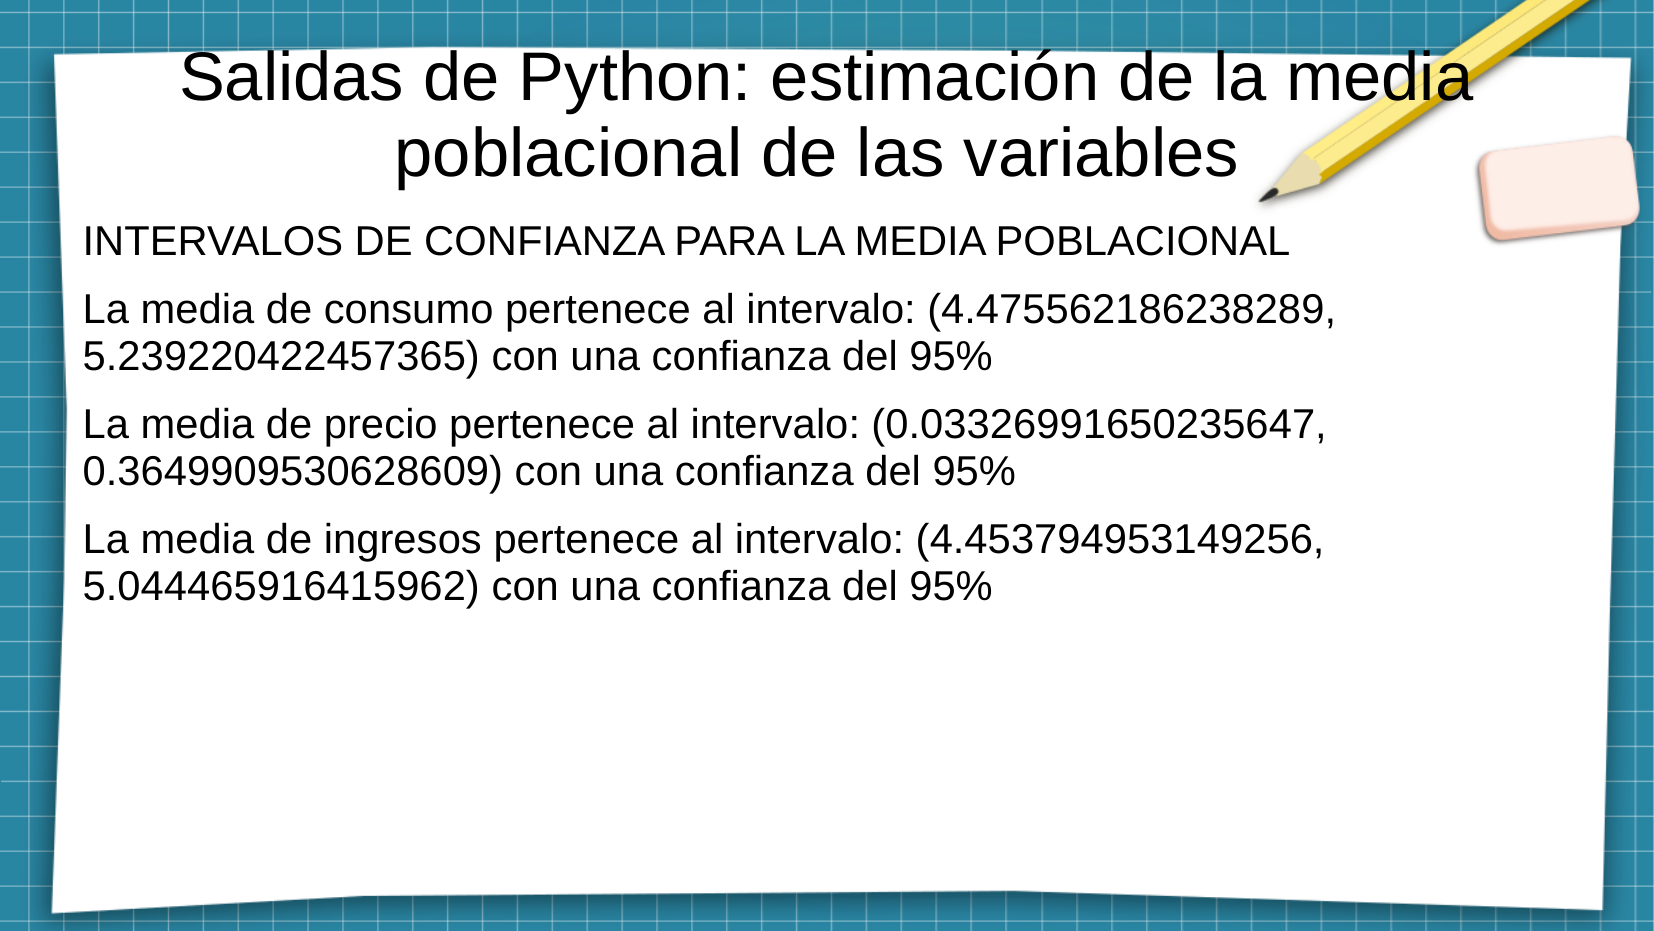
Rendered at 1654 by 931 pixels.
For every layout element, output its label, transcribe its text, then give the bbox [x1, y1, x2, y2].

list INTERVALOS DE CONFIANZA PARA LA MEDIA POBLACIONAL La media de consumo pertenece al intervalo: (4.475562186238289, 5.239220422457365) con una confianza del 95% La media de precio pertenece al intervalo: (0.03326991650235647, 0.3649909530628609) con una confianza del 95% La media de ingresos pertenece al intervalo: (4.453794953149256, 5.044465916415962) con una confianza del 95% [82, 217, 1571, 758]
picture [0, 0, 1654, 931]
title Salidas de Python: estimación de la media poblacional de las variables [82, 37, 1571, 193]
